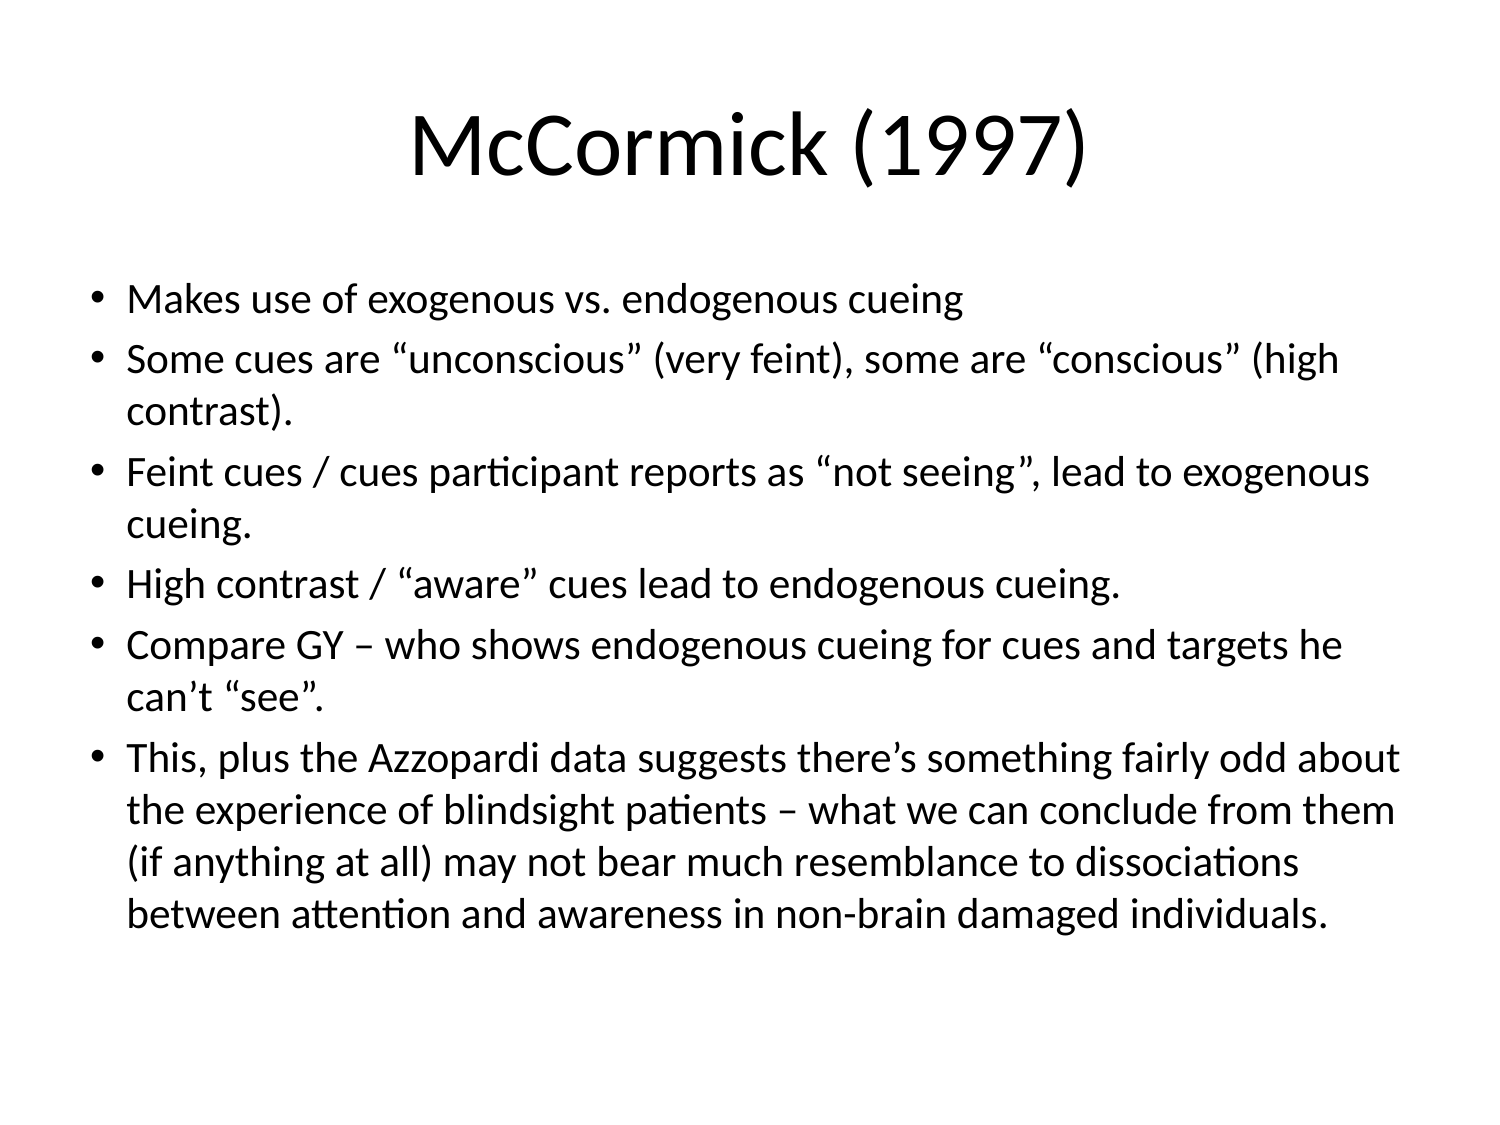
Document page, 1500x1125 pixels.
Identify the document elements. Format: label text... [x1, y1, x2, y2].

title McCormick (1997) [75, 45, 1425, 233]
list Makes use of exogenous vs. endogenous cueing Some cues are “unconscious” (very feint), some are “conscious” (high contrast). Feint cues / cues participant reports as “not seeing”, lead to exogenous cueing. High contrast / “aware” cues lead to endogenous cueing. Compare GY – who shows endogenous cueing for cues and targets he can’t “see”. This, plus the Azzopardi data suggests there’s something fairly odd about the experience of blindsight patients – what we can conclude from them (if anything at all) may not bear much resemblance to dissociations between attention and awareness in non-brain damaged individuals. [75, 262, 1425, 1005]
